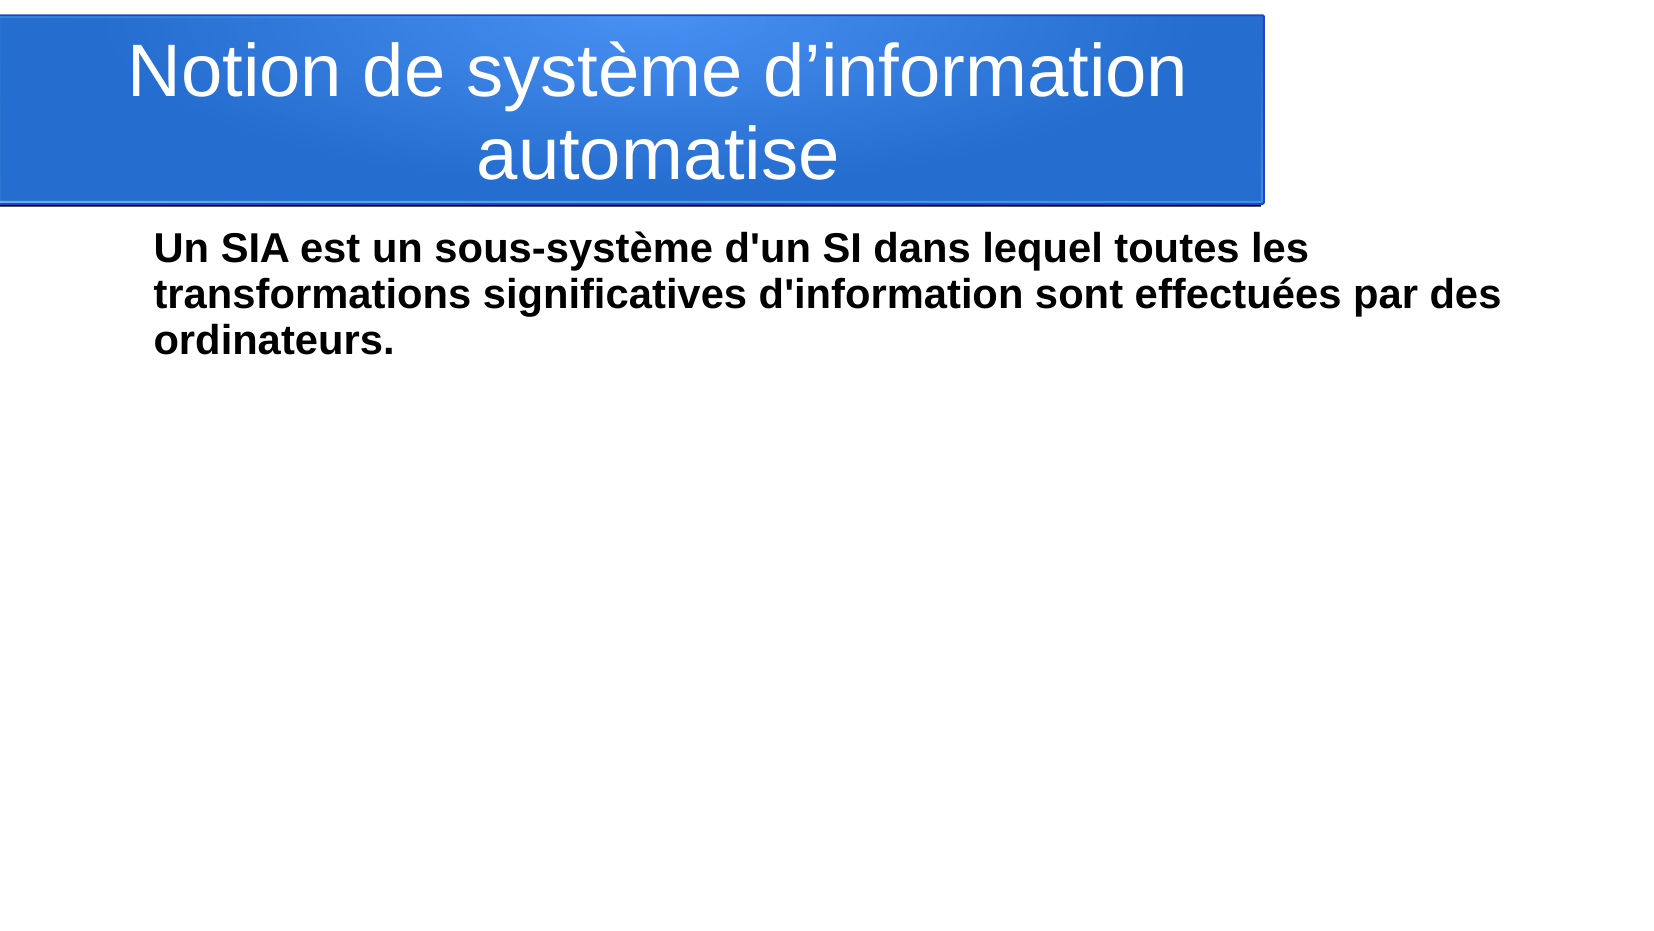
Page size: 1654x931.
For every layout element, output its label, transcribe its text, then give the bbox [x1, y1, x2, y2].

list Un SIA est un sous-système d'un SI dans lequel toutes les transformations significatives d'information sont effectuées par des ordinateurs. [82, 224, 1571, 764]
title Notion de système d’information automatise [82, 29, 1235, 196]
